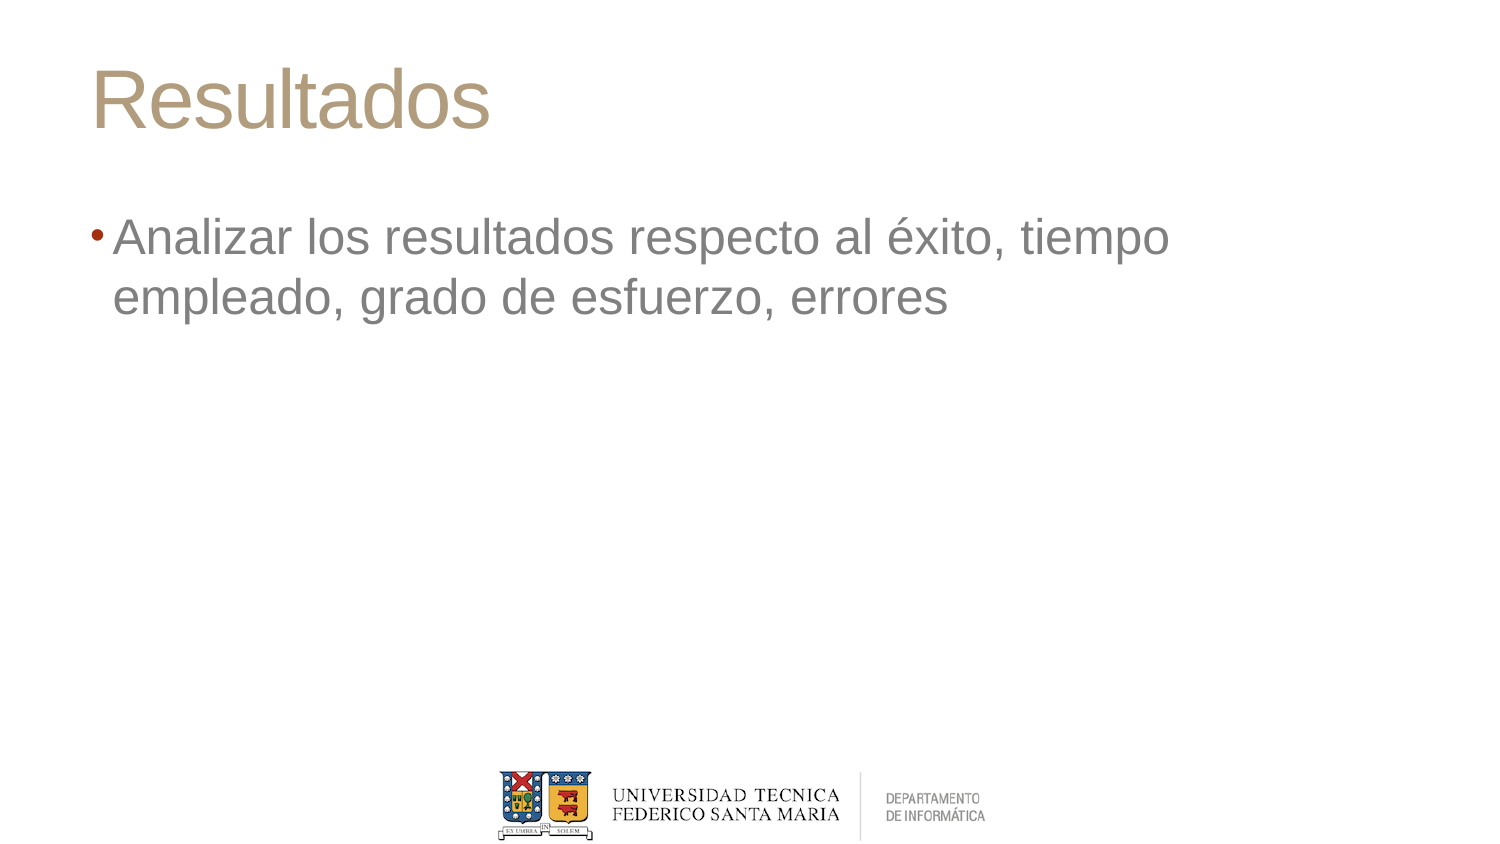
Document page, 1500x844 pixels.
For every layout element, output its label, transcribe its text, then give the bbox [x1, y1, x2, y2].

title Resultados [75, 33, 1425, 156]
list Analizar los resultados respecto al éxito, tiempo empleado, grado de esfuerzo, errores [75, 196, 1425, 797]
picture [494, 797, 1006, 842]
